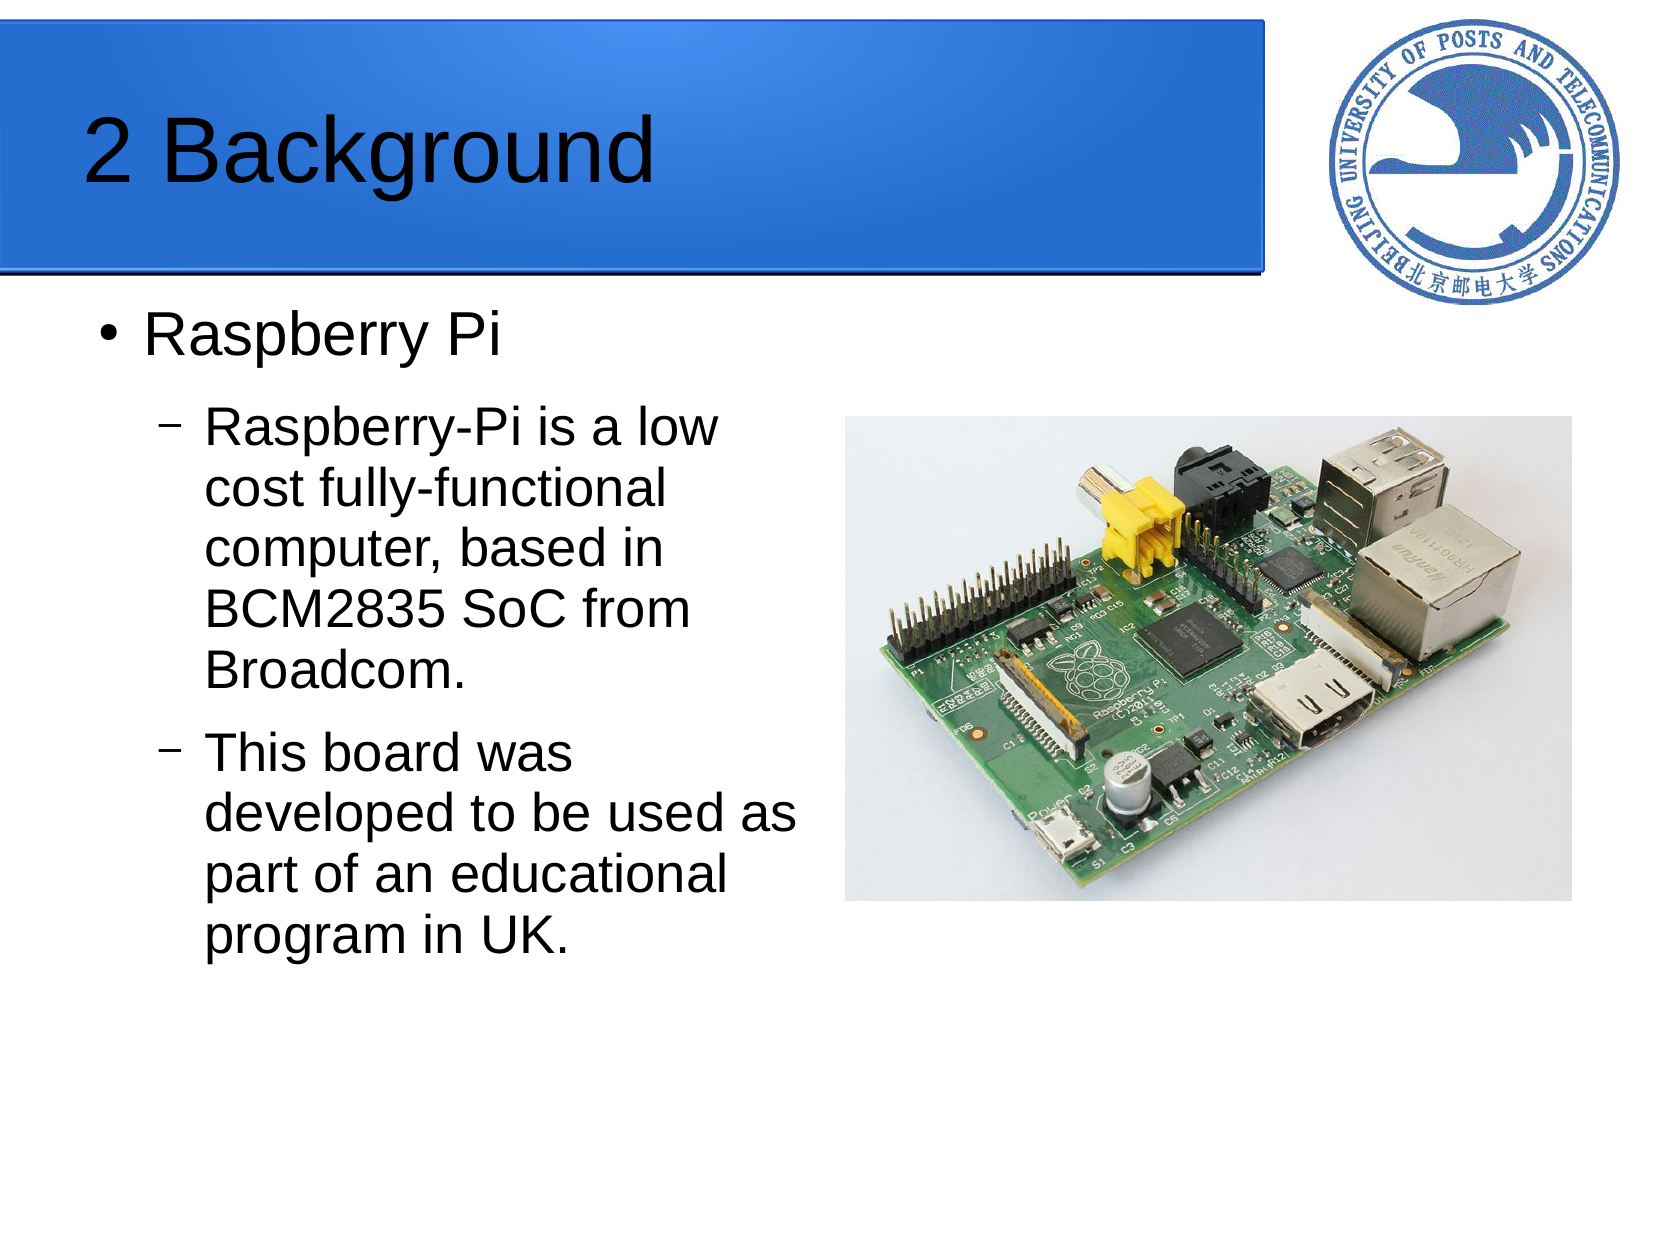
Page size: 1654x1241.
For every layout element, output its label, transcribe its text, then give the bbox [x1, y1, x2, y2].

picture [1318, 15, 1635, 315]
title 2 Background [82, 47, 1235, 252]
picture [845, 416, 1572, 901]
list Raspberry Pi Raspberry-Pi is a low cost fully-functional computer, based in BCM2835 SoC from Broadcom. This board was developed to be used as part of an educational program in UK. [82, 299, 809, 1019]
